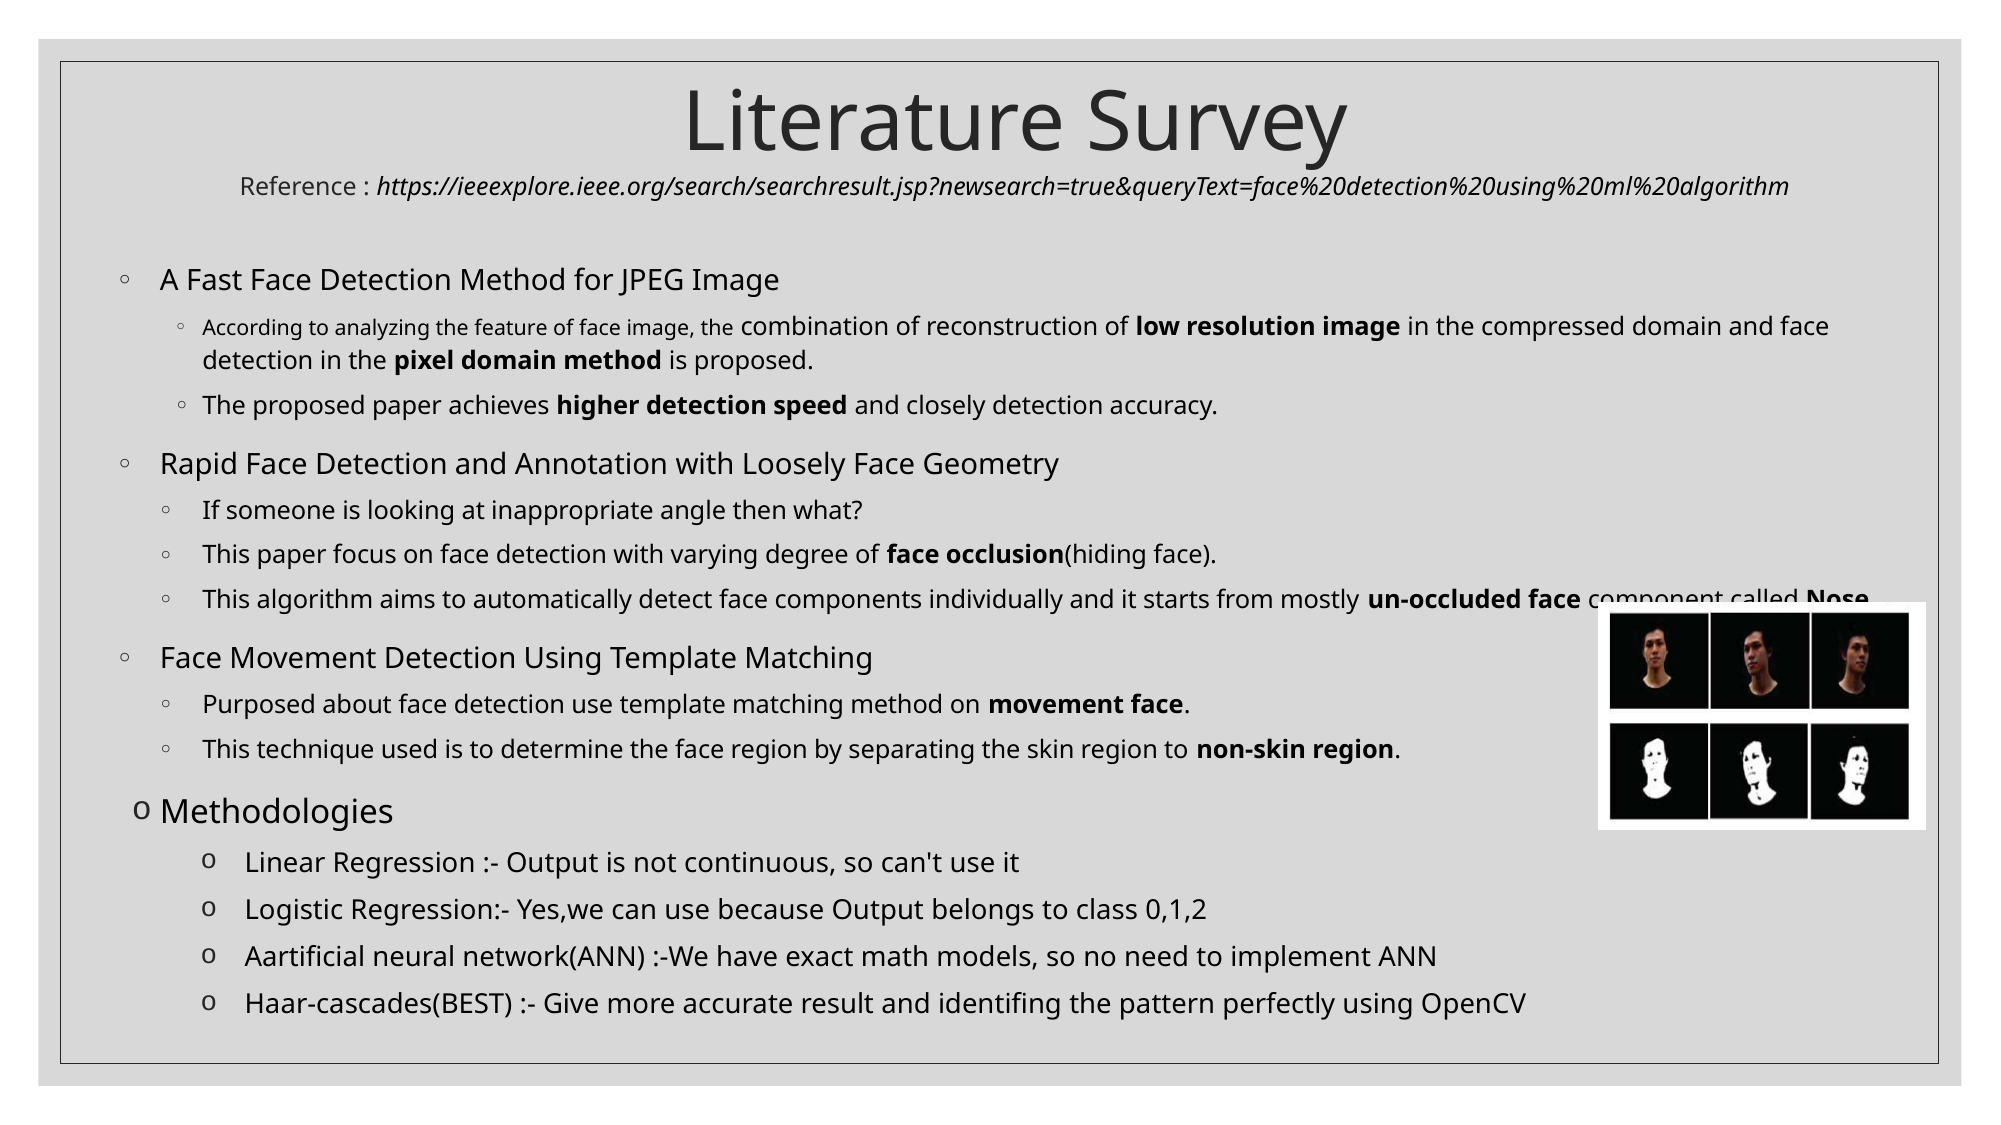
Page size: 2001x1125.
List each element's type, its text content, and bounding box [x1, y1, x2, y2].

picture [1598, 602, 1926, 830]
text_box A Fast Face Detection Method for JPEG Image According to analyzing the feature of face image, the combination of reconstruction of low resolution image in the compressed domain and face detection in the pixel domain method is proposed. The proposed paper achieves higher detection speed and closely detection accuracy. Rapid Face Detection and Annotation with Loosely Face Geometry If someone is looking at inappropriate angle then what? This paper focus on face detection with varying degree of face occlusion(hiding face). This algorithm aims to automatically detect face components individually and it starts from mostly un-occluded face component called Nose. Face Movement Detection Using Template Matching Purposed about face detection use template matching method on movement face. This technique used is to determine the face region by separating the skin region to non-skin region. Methodologies Linear Regression :- Output is not continuous, so can't use it Logistic Regression:- Yes,we can use because Output belongs to class 0,1,2 Aartificial neural network(ANN) :-We have exact math models, so no need to implement ANN Haar-cascades(BEST) :- Give more accurate result and identifing the pattern perfectly using OpenCV [101, 247, 1897, 1031]
text_box Literature Survey Reference : https://ieeexplore.ieee.org/search/searchresult.jsp?newsearch=true&queryText=face%20detection%20using%20ml%20algorithm [83, 22, 1949, 248]
